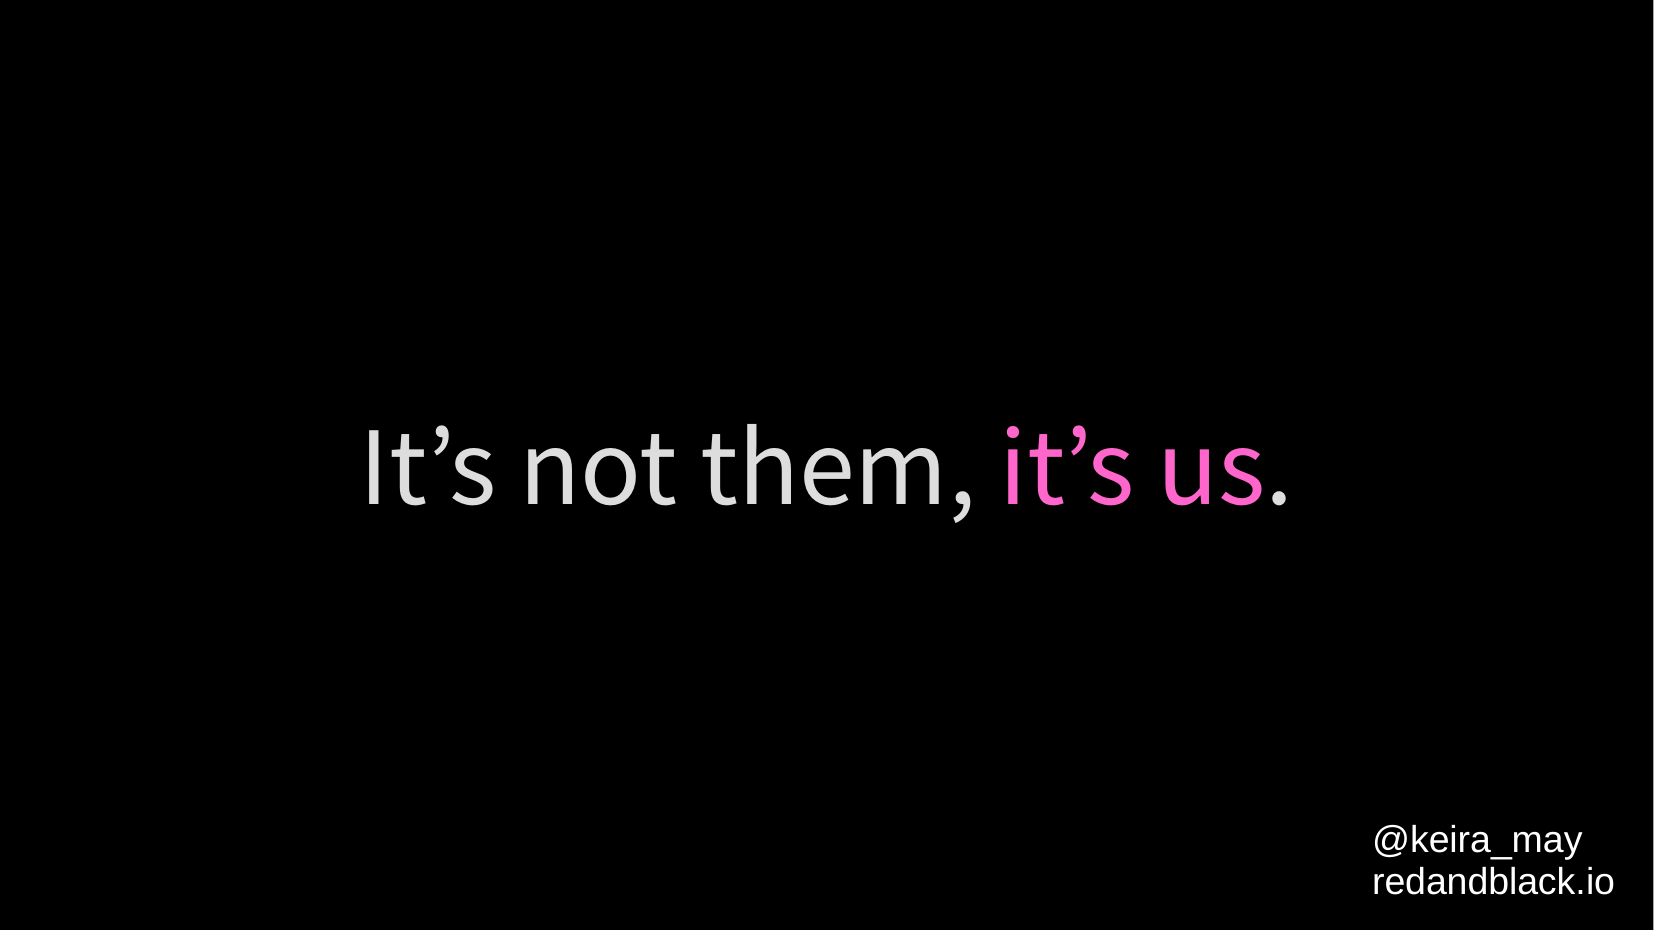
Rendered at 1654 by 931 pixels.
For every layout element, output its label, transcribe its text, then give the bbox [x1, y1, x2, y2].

text_box @keira_may redandblack.io [1357, 810, 1631, 910]
title It’s not them, it’s us. [0, 0, 1654, 931]
